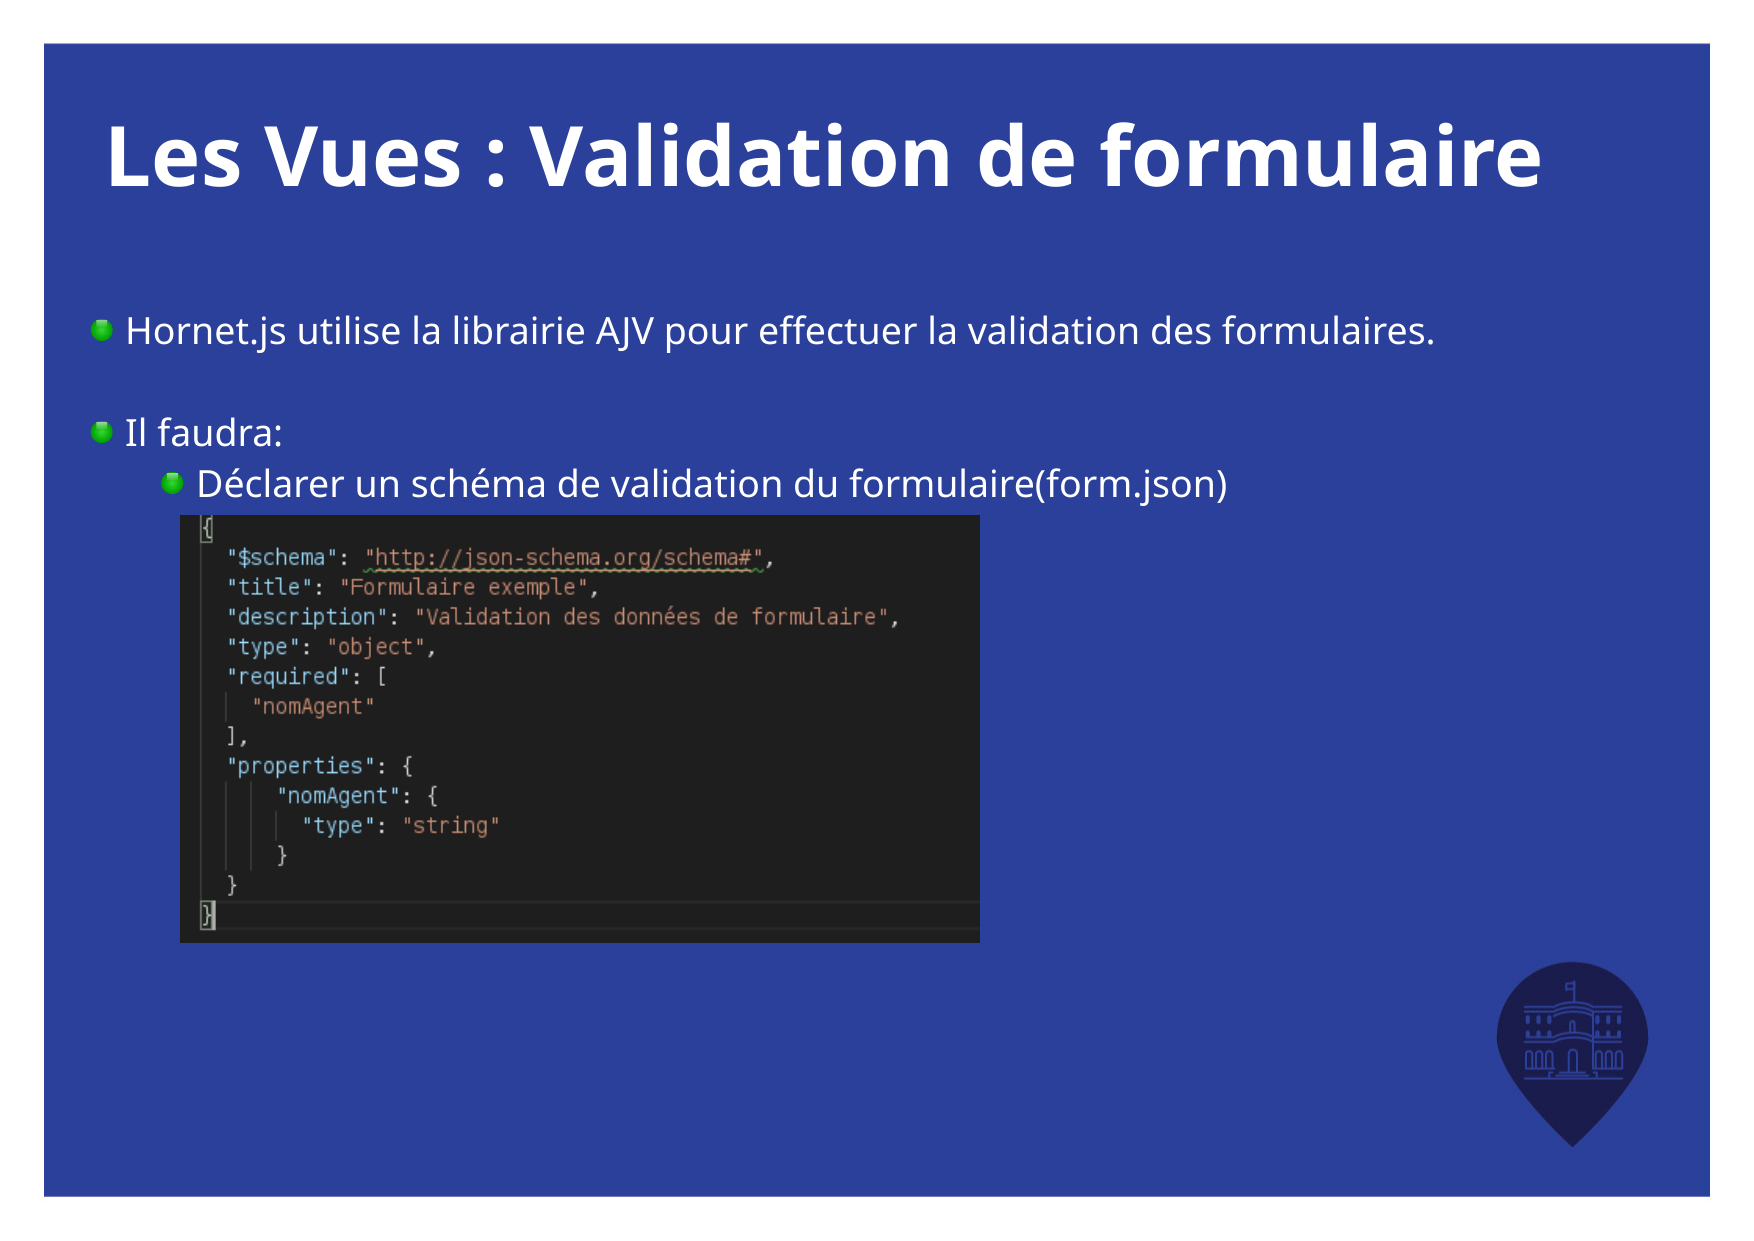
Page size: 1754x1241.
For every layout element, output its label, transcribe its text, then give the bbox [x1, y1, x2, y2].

picture [0, 0, 1754, 1241]
text_box Hornet.js utilise la librairie AJV pour effectuer la validation des formulaires. Il faudra: Déclarer un schéma de validation du formulaire(form.json) [75, 240, 1681, 1171]
title Les Vues : Validation de formulaire [87, 49, 1666, 240]
